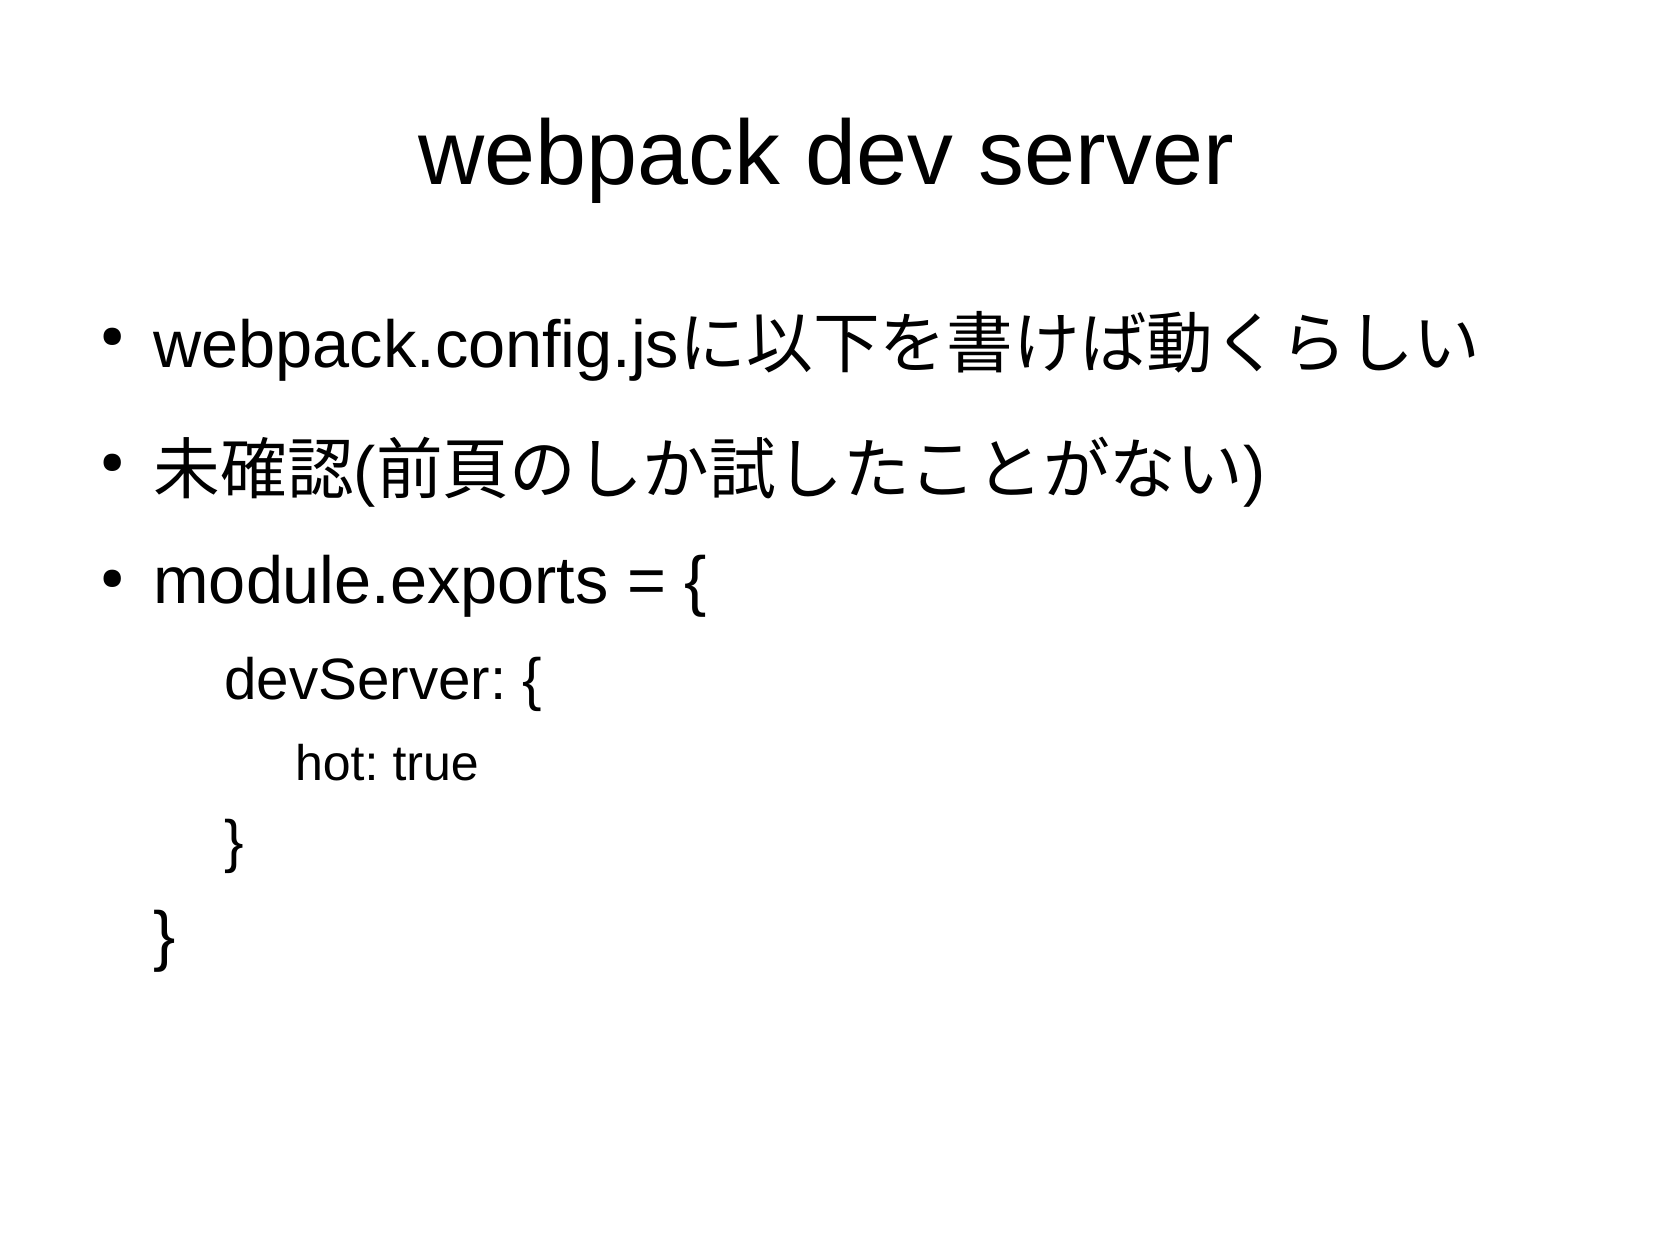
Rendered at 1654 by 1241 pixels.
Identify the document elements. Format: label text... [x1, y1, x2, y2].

title webpack dev server [82, 49, 1571, 257]
list webpack.config.jsに以下を書けば動くらしい 未確認(前頁のしか試したことがない) module.exports = { devServer: { hot: true } } [82, 290, 1571, 1010]
